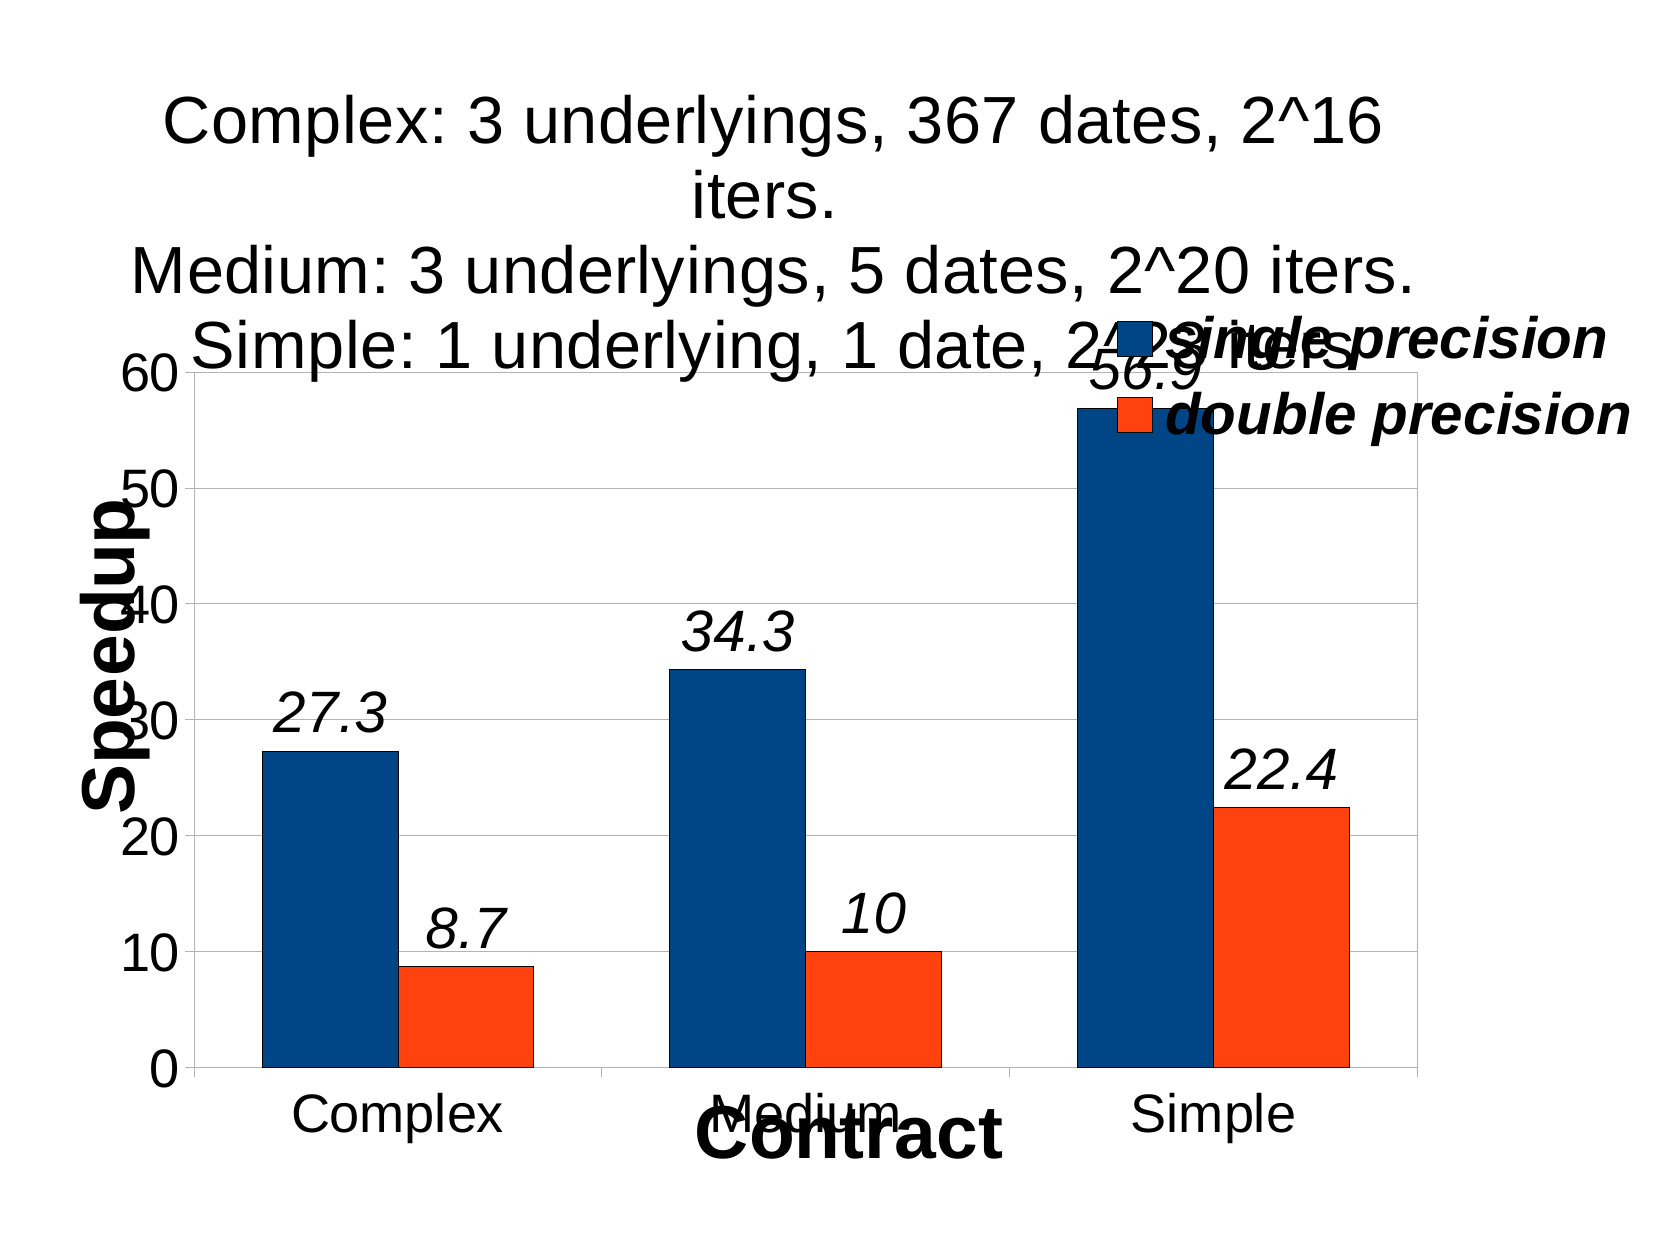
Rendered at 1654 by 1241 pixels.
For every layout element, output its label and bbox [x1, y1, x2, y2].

chart [0, 0, 1654, 1201]
